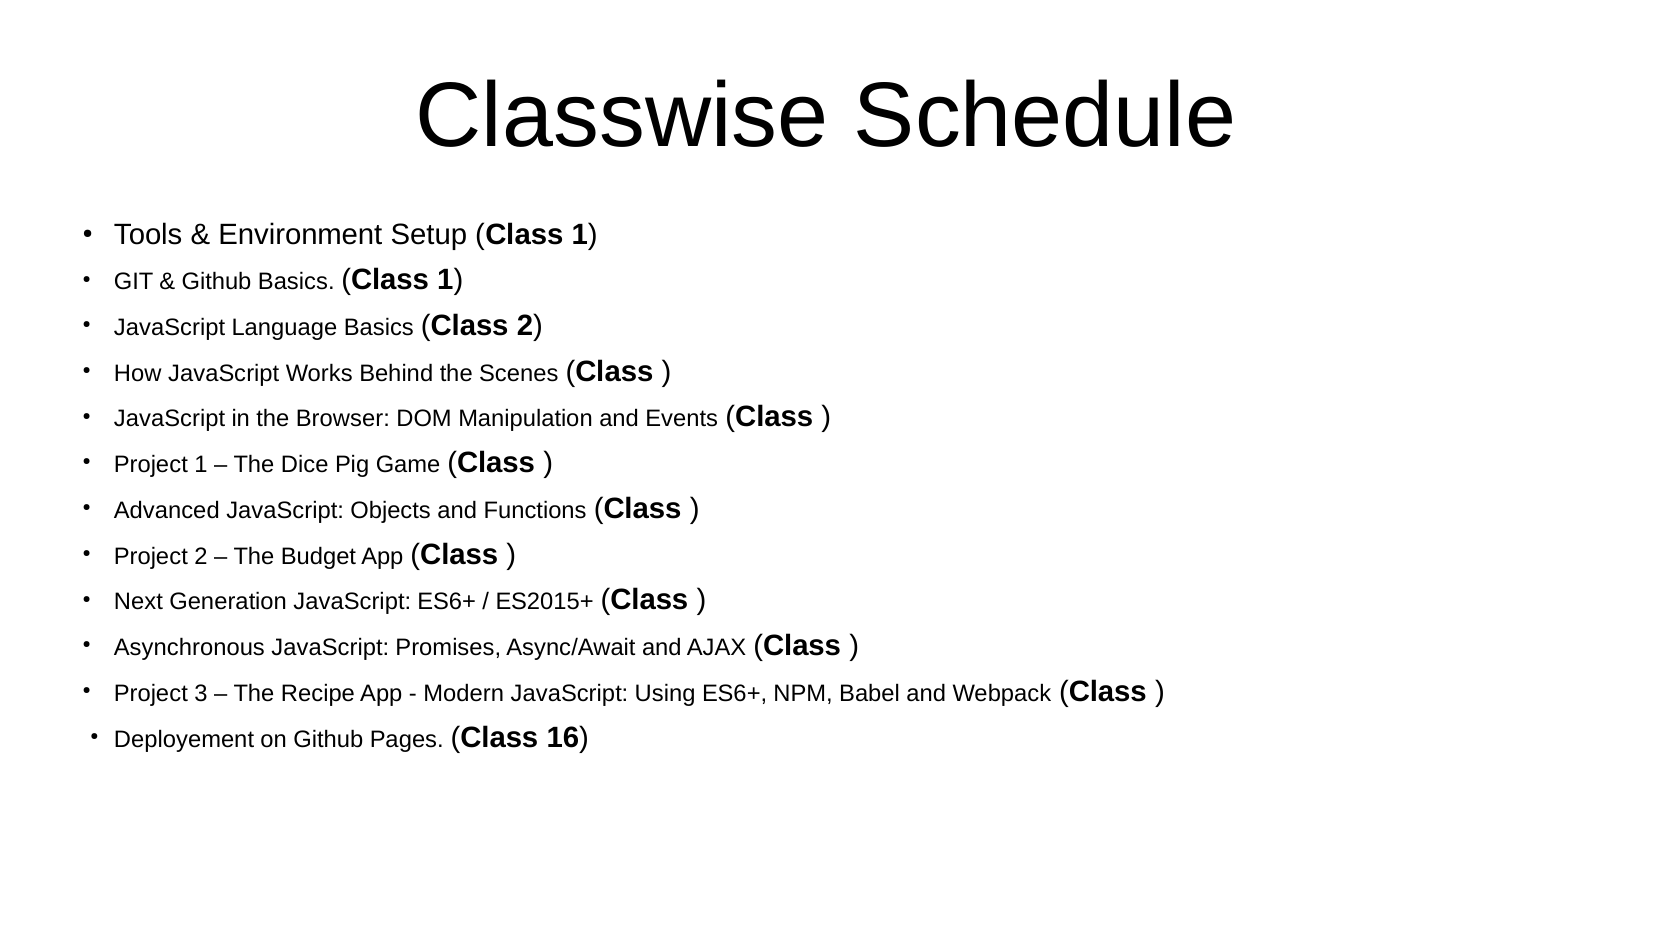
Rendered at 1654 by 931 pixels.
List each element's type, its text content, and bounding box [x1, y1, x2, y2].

list Tools & Environment Setup (Class 1) GIT & Github Basics. (Class 1) JavaScript Language Basics (Class 2) How JavaScript Works Behind the Scenes (Class ) JavaScript in the Browser: DOM Manipulation and Events (Class ) Project 1 – The Dice Pig Game (Class ) Advanced JavaScript: Objects and Functions (Class ) Project 2 – The Budget App (Class ) Next Generation JavaScript: ES6+ / ES2015+ (Class ) Asynchronous JavaScript: Promises, Async/Await and AJAX (Class ) Project 3 – The Recipe App - Modern JavaScript: Using ES6+, NPM, Babel and Webpack (Class ) Deployement on Github Pages. (Class 16) [82, 217, 1571, 758]
title Classwise Schedule [82, 37, 1571, 193]
